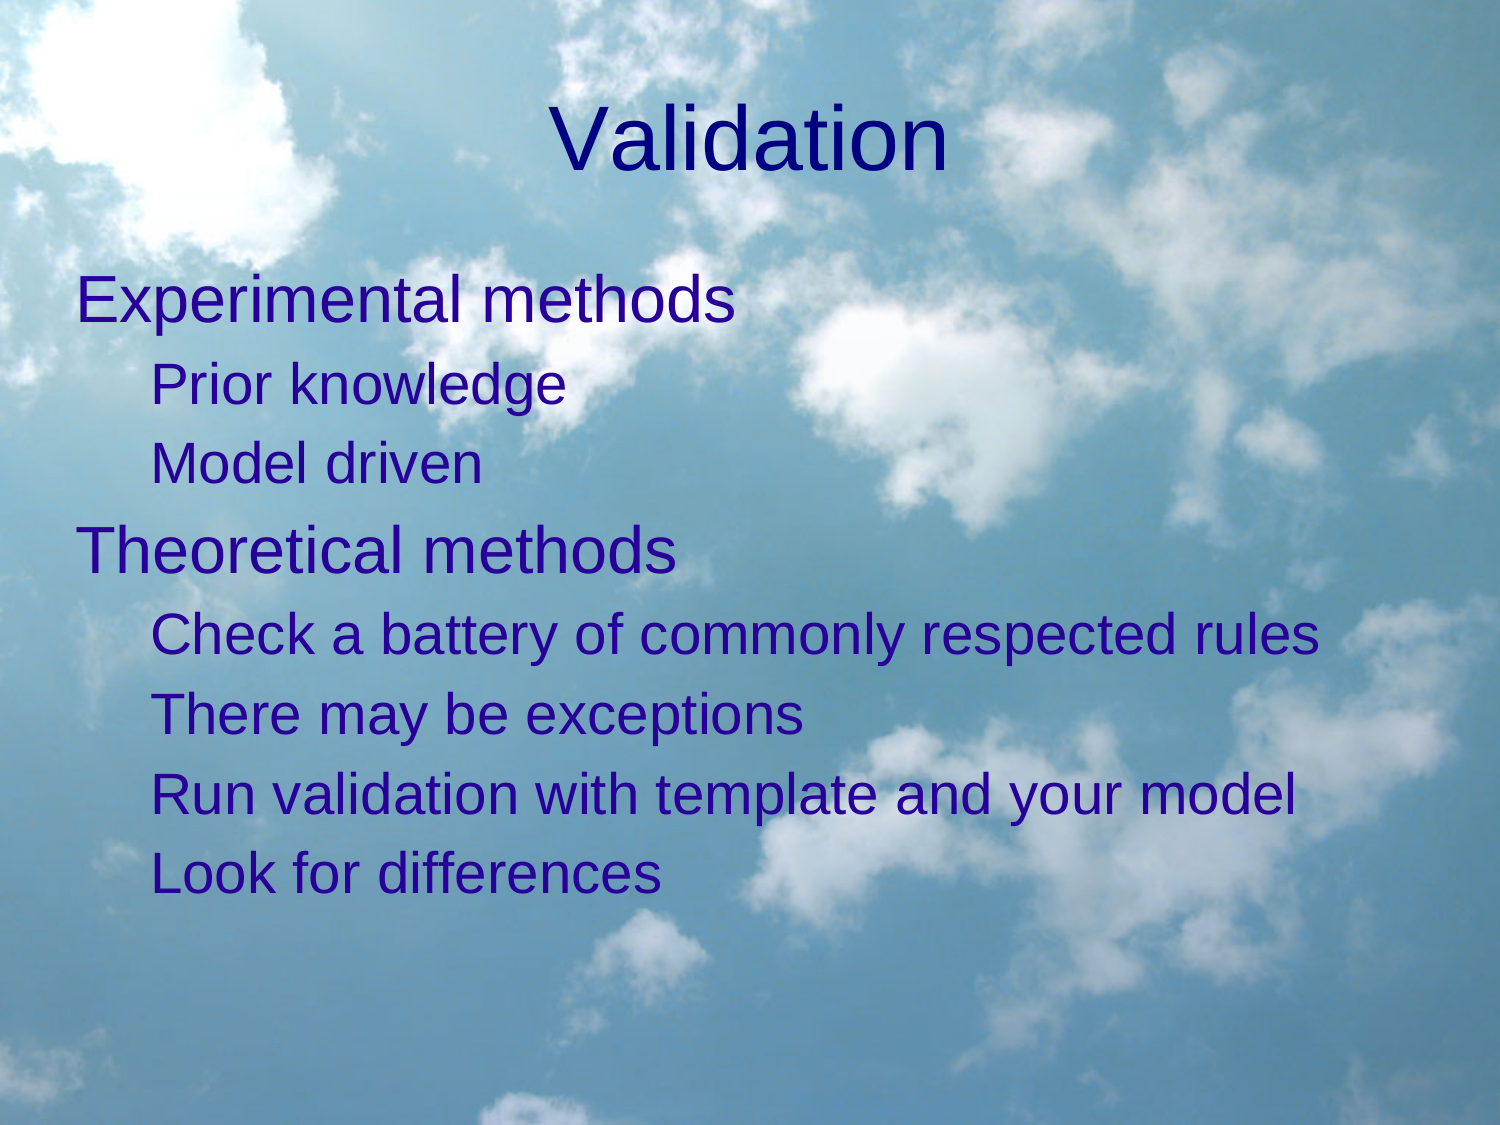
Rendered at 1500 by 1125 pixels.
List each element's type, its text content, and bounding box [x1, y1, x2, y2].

picture [0, 0, 1500, 1125]
list Experimental methods Prior knowledge Model driven Theoretical methods Check a battery of commonly respected rules There may be exceptions Run validation with template and your model Look for differences [75, 262, 1426, 906]
title Validation [75, 52, 1426, 226]
